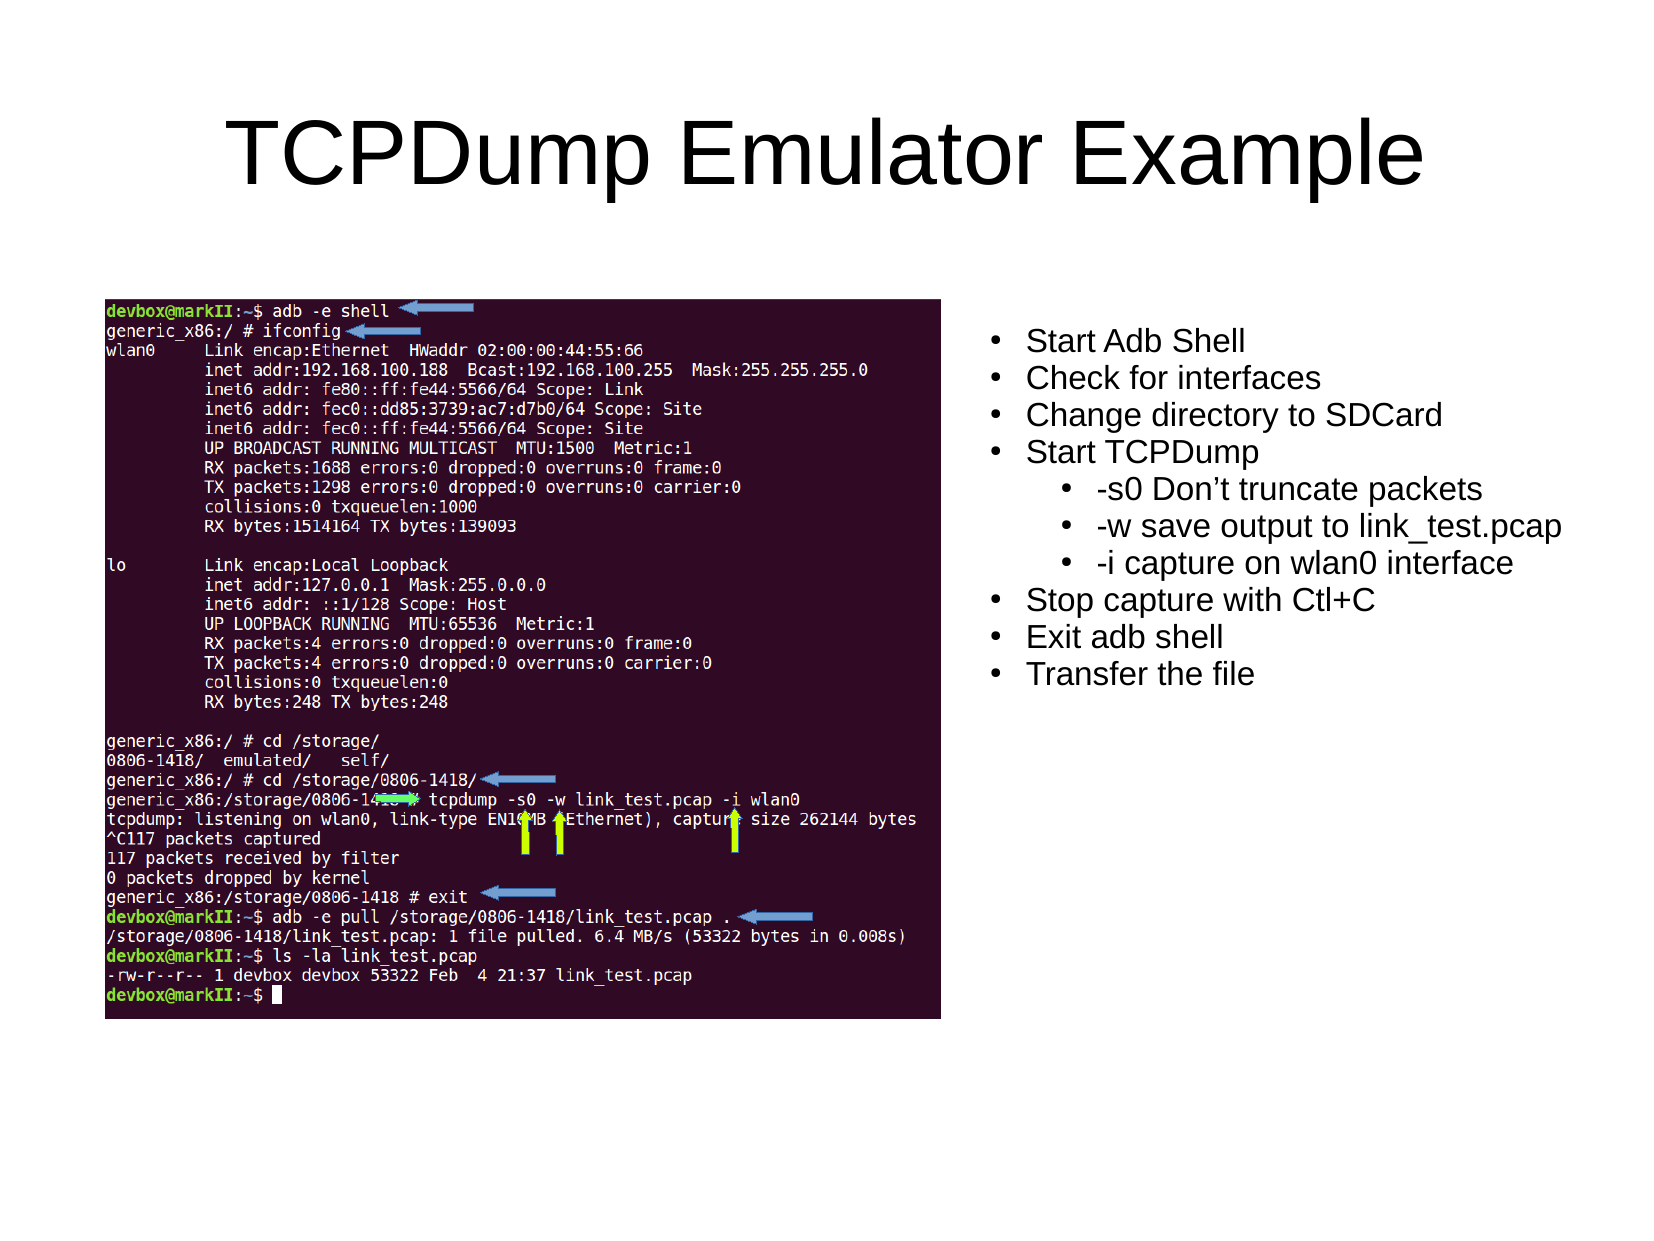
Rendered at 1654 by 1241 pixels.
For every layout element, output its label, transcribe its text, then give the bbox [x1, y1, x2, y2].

text_box [345, 323, 421, 339]
text_box [552, 809, 568, 856]
text_box [480, 771, 556, 787]
text_box Start Adb Shell Check for interfaces Change directory to SDCard Start TCPDump -s0 Don’t truncate packets -w save output to link_test.pcap -i capture on wlan0 interface Stop capture with Ctl+C Exit adb shell Transfer the file [975, 315, 1606, 834]
picture [105, 299, 941, 1019]
text_box [375, 791, 421, 807]
text_box [398, 300, 474, 316]
text_box [480, 885, 556, 901]
text_box [517, 809, 533, 855]
title TCPDump Emulator Example [82, 49, 1571, 257]
text_box [727, 807, 743, 853]
text_box [737, 909, 813, 925]
